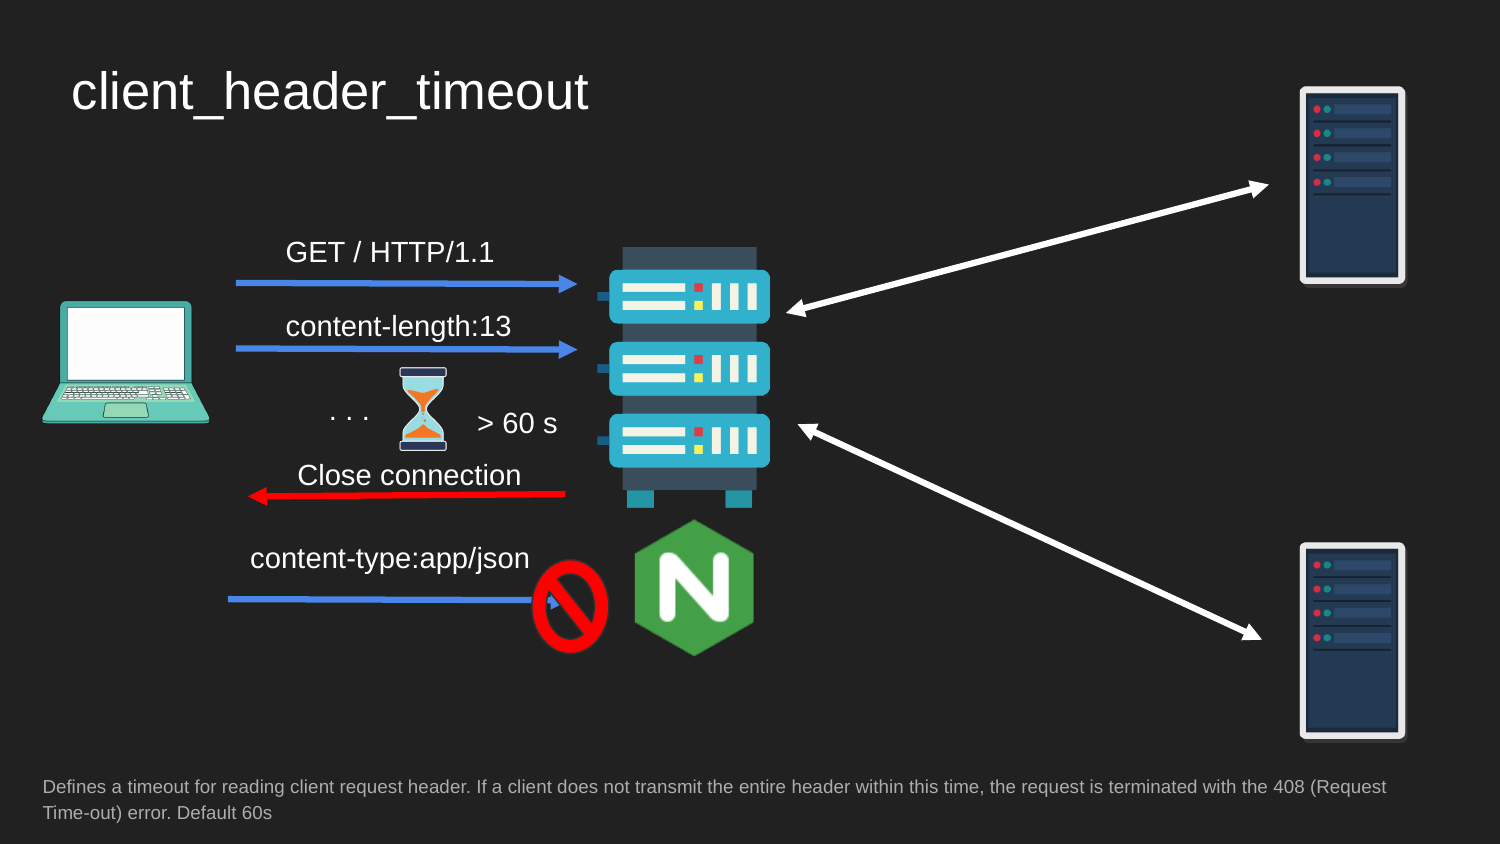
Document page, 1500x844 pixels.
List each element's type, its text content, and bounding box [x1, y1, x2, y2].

text_box [531, 559, 609, 654]
text_box content-length:13 [270, 292, 543, 358]
text_box > 60 s [462, 388, 575, 441]
text_box Defines a timeout for reading client request header. If a client does not transmit the entire header within this time, the request is terminated with the 408 (Request Time-out) error. Default 60s [27, 756, 1403, 839]
text_box . . . [305, 376, 392, 441]
text_box Close connection [282, 441, 609, 507]
picture [1288, 78, 1421, 293]
title client_header_timeout [56, 41, 659, 136]
text_box content-type:app/json [235, 524, 562, 590]
text_box GET / HTTP/1.1 [270, 218, 543, 284]
picture [597, 240, 777, 663]
picture [392, 362, 452, 441]
picture [1288, 534, 1421, 749]
picture [0, 285, 262, 439]
